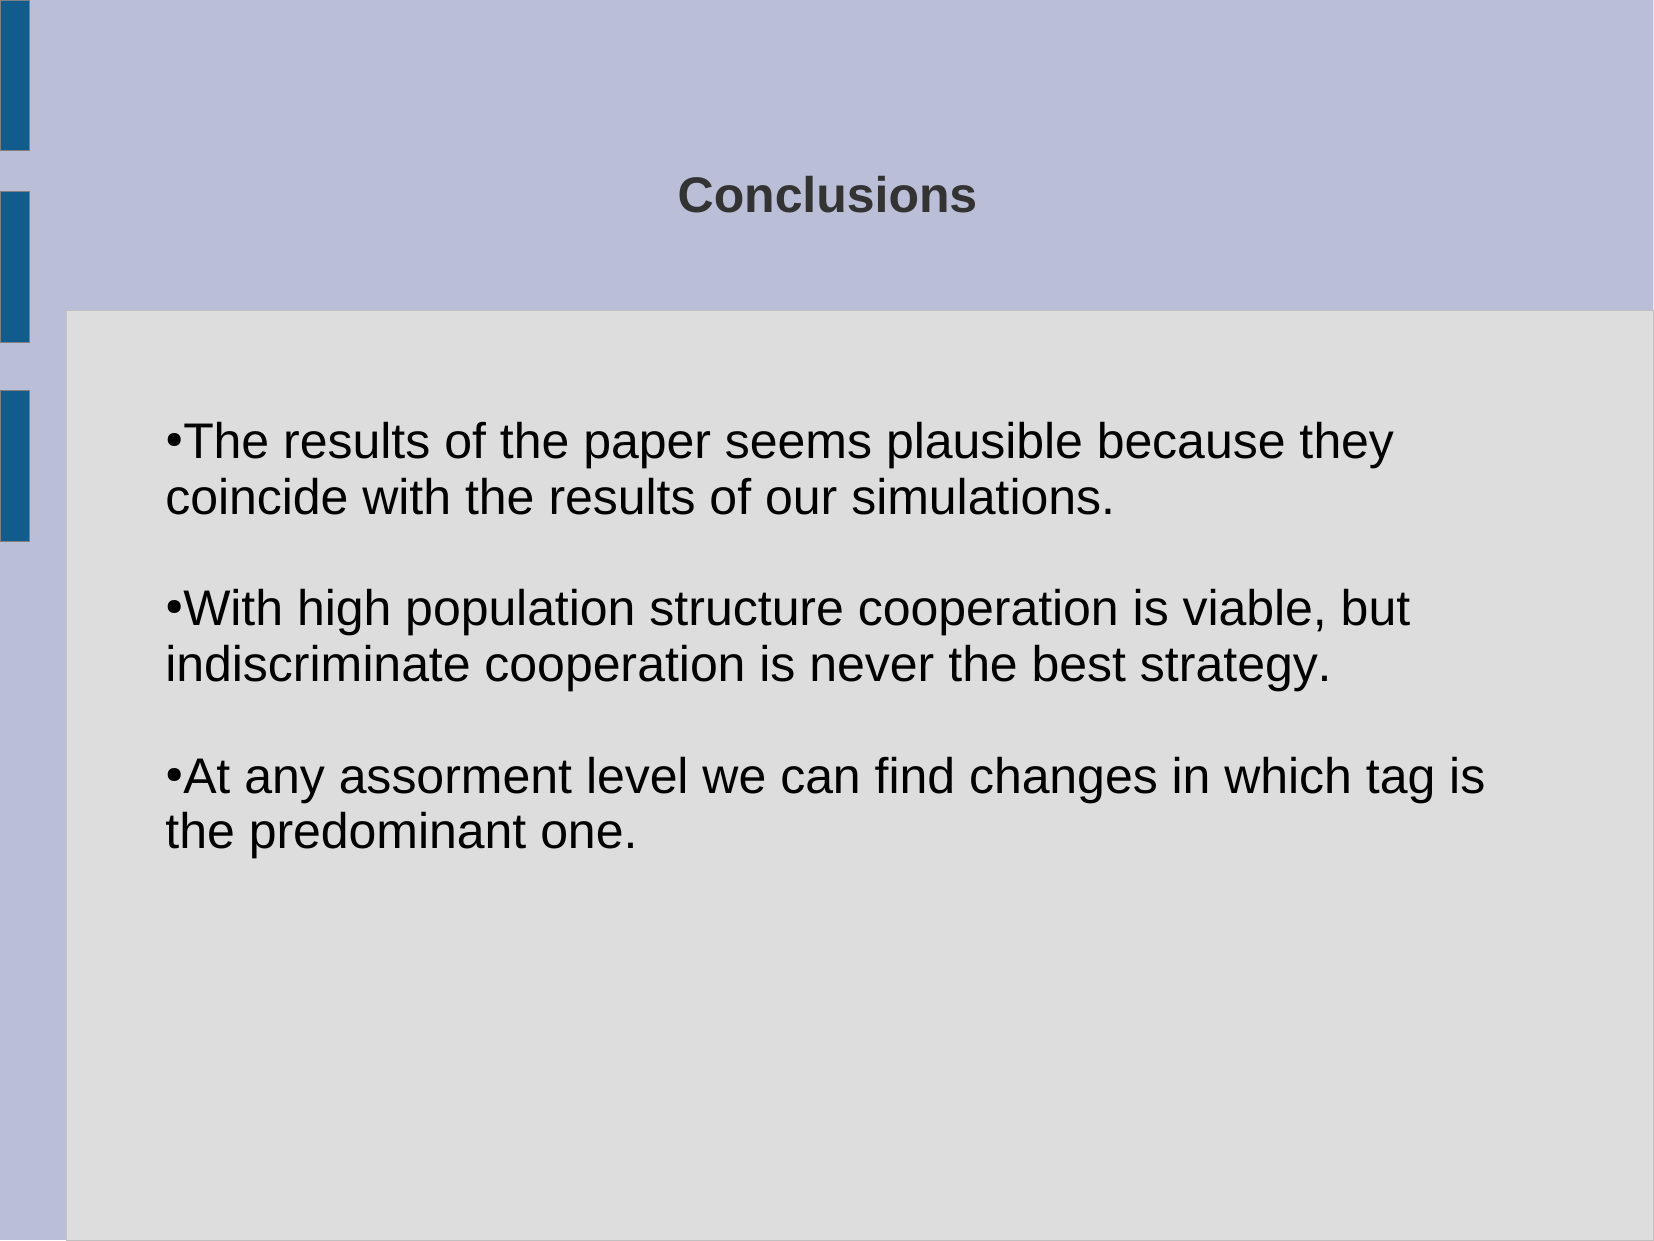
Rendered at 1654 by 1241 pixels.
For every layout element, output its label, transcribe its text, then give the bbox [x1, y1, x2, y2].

text_box The results of the paper seems plausible because they coincide with the results of our simulations. With high population structure cooperation is viable, but indiscriminate cooperation is never the best strategy. At any assorment level we can find changes in which tag is the predominant one. [165, 413, 1524, 860]
title Conclusions [121, 91, 1534, 299]
